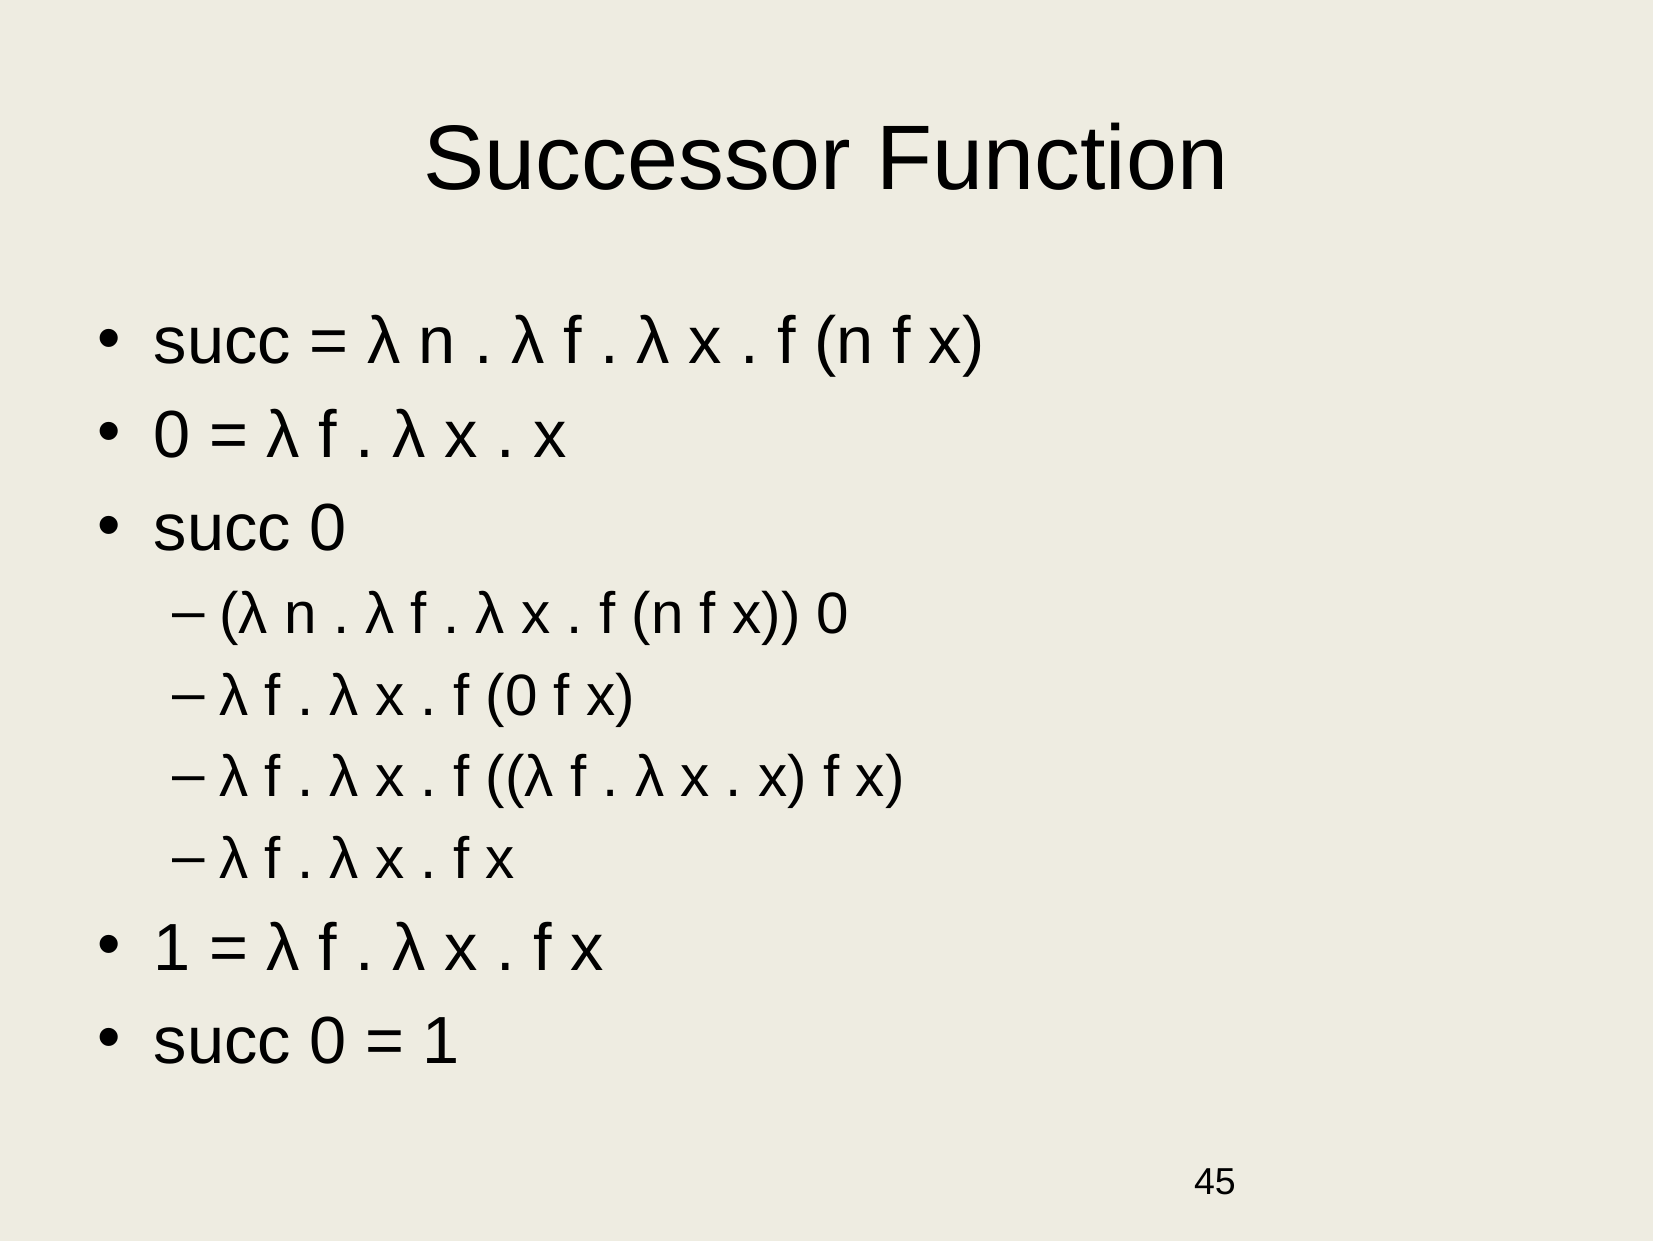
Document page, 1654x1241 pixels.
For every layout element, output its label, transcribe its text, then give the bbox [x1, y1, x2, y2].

title Successor Function [82, 49, 1571, 257]
list succ = λ n . λ f . λ x . f (n f x) 0 = λ f . λ x . x succ 0 (λ n . λ f . λ x . f (n f x)) 0 λ f . λ x . f (0 f x) λ f . λ x . f ((λ f . λ x . x) f x) λ f . λ x . f x 1 = λ f . λ x . f x succ 0 = 1 [82, 289, 1571, 1109]
slide_number <number> [1179, 1149, 1565, 1216]
